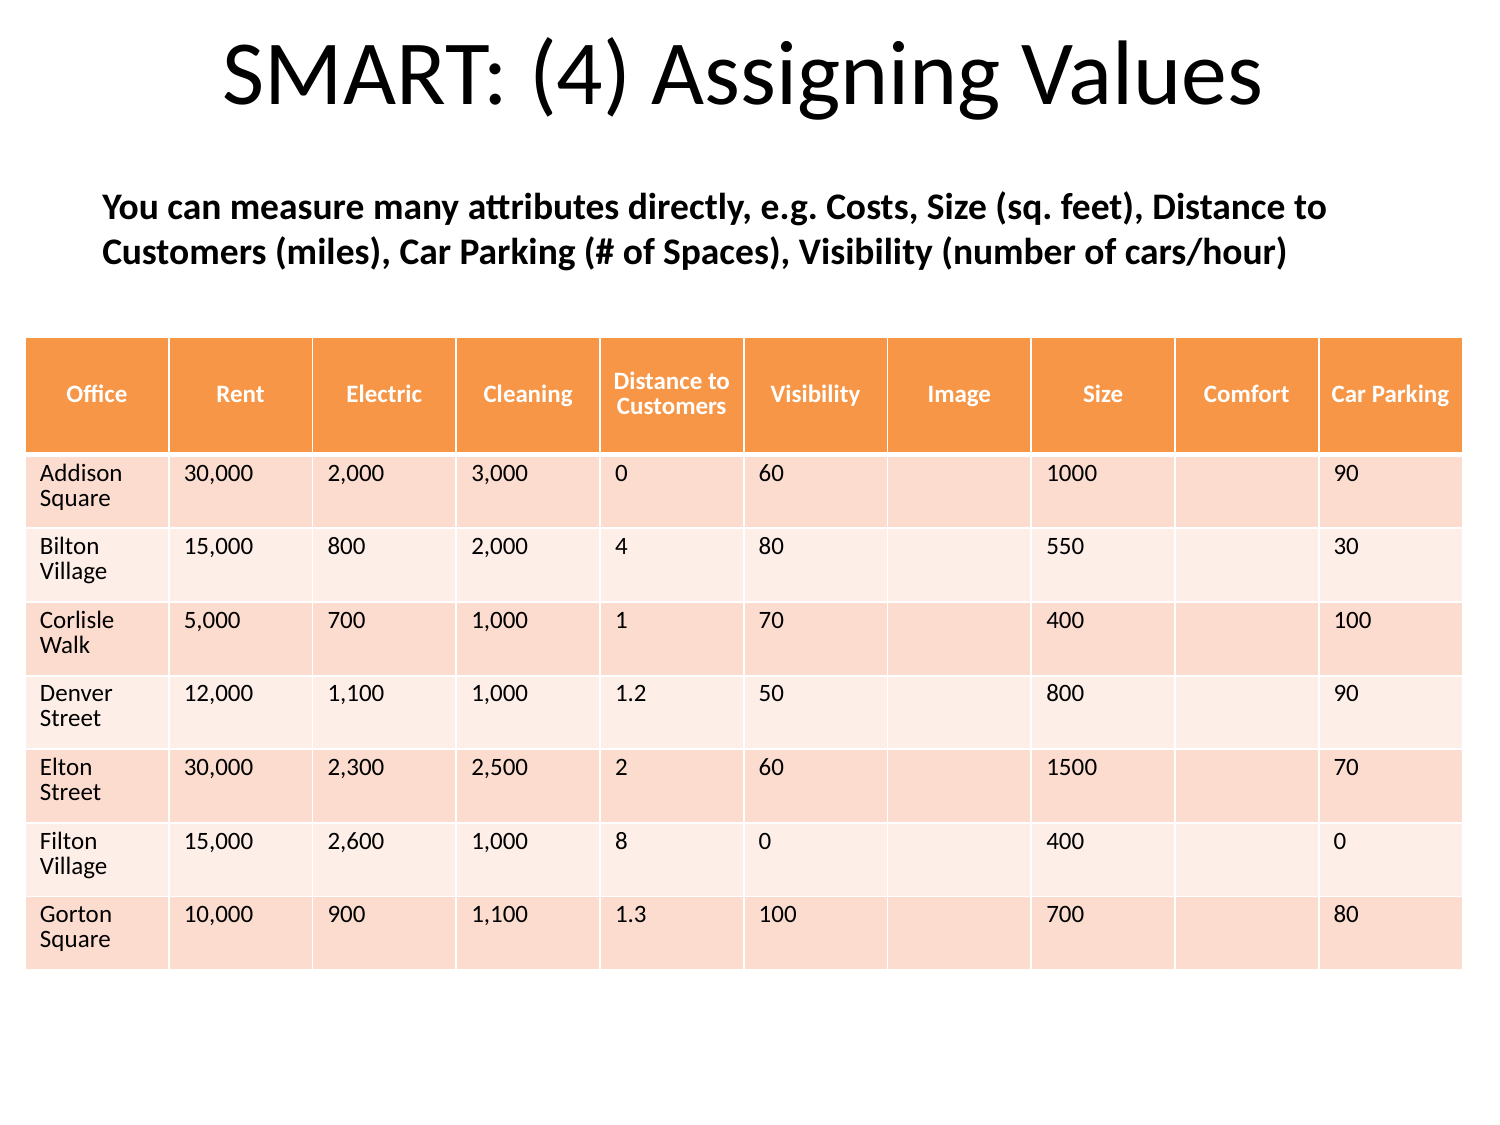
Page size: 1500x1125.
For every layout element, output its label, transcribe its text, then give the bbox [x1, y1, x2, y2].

table_cell 2 [601, 750, 743, 822]
table_cell 70 [745, 603, 887, 675]
table_cell 30,000 [170, 750, 312, 822]
table_cell 80 [745, 529, 887, 601]
table_cell 2,300 [313, 750, 455, 822]
table_cell 1.3 [601, 897, 743, 969]
table_cell 12,000 [170, 677, 312, 748]
table_cell 2,000 [457, 529, 599, 601]
text_box You can measure many attributes directly, e.g. Costs, Size (sq. feet), Distance to Customers (miles), Car Parking (# of Spaces), Visibility (number of cars/hour) [87, 174, 1413, 280]
table_header Electric [313, 338, 455, 452]
table_cell Denver Street [26, 677, 168, 748]
table_cell 5,000 [170, 603, 312, 675]
table_cell 1500 [1032, 750, 1174, 822]
table_cell Elton Street [26, 750, 168, 822]
table_cell [888, 457, 1030, 527]
table_header Visibility [745, 338, 887, 452]
table_cell [1176, 603, 1318, 675]
table_cell 3,000 [457, 457, 599, 527]
table_cell [888, 529, 1030, 601]
table_cell 50 [745, 677, 887, 748]
table_cell [888, 677, 1030, 748]
table_header Comfort [1176, 338, 1318, 452]
table_cell 60 [745, 750, 887, 822]
table_cell 8 [601, 824, 743, 896]
table_cell [888, 750, 1030, 822]
table_cell 10,000 [170, 897, 312, 969]
table_cell 0 [745, 824, 887, 896]
table_cell 900 [313, 897, 455, 969]
table_cell 15,000 [170, 824, 312, 896]
table_cell 1,000 [457, 603, 599, 675]
table_cell 1,100 [313, 677, 455, 748]
table_header Car Parking [1320, 338, 1462, 452]
table_cell Addison Square [26, 457, 168, 527]
table_cell Bilton Village [26, 529, 168, 601]
table_cell [1176, 824, 1318, 896]
table_cell 2,600 [313, 824, 455, 896]
table_cell [1176, 750, 1318, 822]
table_cell 700 [1032, 897, 1174, 969]
table_cell Corlisle Walk [26, 603, 168, 675]
table_cell 800 [1032, 677, 1174, 748]
table_cell 1,100 [457, 897, 599, 969]
table_cell [888, 824, 1030, 896]
table_cell 2,500 [457, 750, 599, 822]
table_cell 1000 [1032, 457, 1174, 527]
table_header Image [888, 338, 1030, 452]
table_cell 4 [601, 529, 743, 601]
table_cell 800 [313, 529, 455, 601]
table_header Cleaning [457, 338, 599, 452]
table_cell 1.2 [601, 677, 743, 748]
text_box SMART: (4) Assigning Values [50, 0, 1438, 175]
table_header Size [1032, 338, 1174, 452]
table_cell 1,000 [457, 677, 599, 748]
table_cell Filton Village [26, 824, 168, 896]
table_cell 30,000 [170, 457, 312, 527]
table_cell 70 [1320, 750, 1462, 822]
table_cell [888, 897, 1030, 969]
table_cell 400 [1032, 603, 1174, 675]
table_cell [888, 603, 1030, 675]
table_header Office [26, 338, 168, 452]
table_cell 80 [1320, 897, 1462, 969]
table_cell 90 [1320, 457, 1462, 527]
table_cell [1176, 529, 1318, 601]
table_header Distance to Customers [601, 338, 743, 452]
table_cell 1,000 [457, 824, 599, 896]
table_header Rent [170, 338, 312, 452]
table_cell 100 [745, 897, 887, 969]
table_cell 550 [1032, 529, 1174, 601]
table_cell 2,000 [313, 457, 455, 527]
table_cell [1176, 677, 1318, 748]
table_cell 100 [1320, 603, 1462, 675]
table_cell [1176, 897, 1318, 969]
table_cell Gorton Square [26, 897, 168, 969]
table_cell 400 [1032, 824, 1174, 896]
table_cell 90 [1320, 677, 1462, 748]
table_cell 15,000 [170, 529, 312, 601]
table_cell 1 [601, 603, 743, 675]
table_cell 0 [1320, 824, 1462, 896]
table_cell 30 [1320, 529, 1462, 601]
table_cell 0 [601, 457, 743, 527]
table_cell 60 [745, 457, 887, 527]
table_cell [1176, 457, 1318, 527]
table_cell 700 [313, 603, 455, 675]
